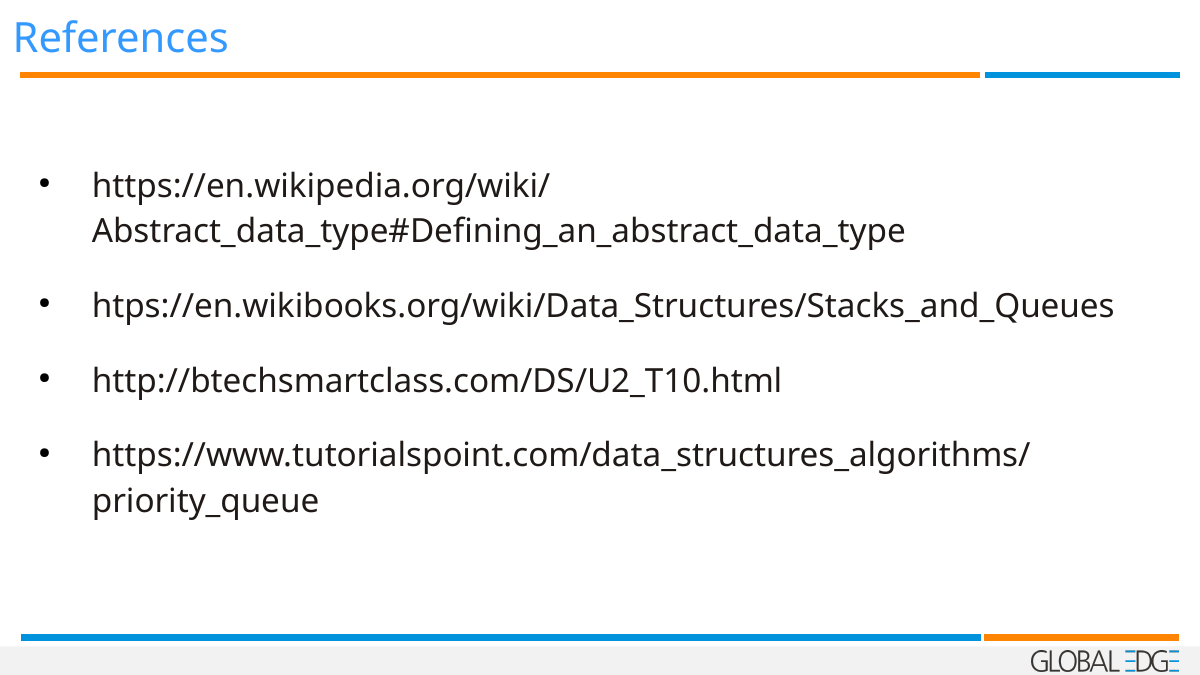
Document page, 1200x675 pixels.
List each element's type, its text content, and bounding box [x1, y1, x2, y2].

list https://en.wikipedia.org/wiki/Abstract_data_type#Defining_an_abstract_data_type htps://en.wikibooks.org/wiki/Data_Structures/Stacks_and_Queues http://btechsmartclass.com/DS/U2_T10.html https://www.tutorialspoint.com/data_structures_algorithms/priority_queue [21, 86, 1182, 627]
picture [1031, 650, 1179, 672]
title References [12, 9, 1088, 63]
